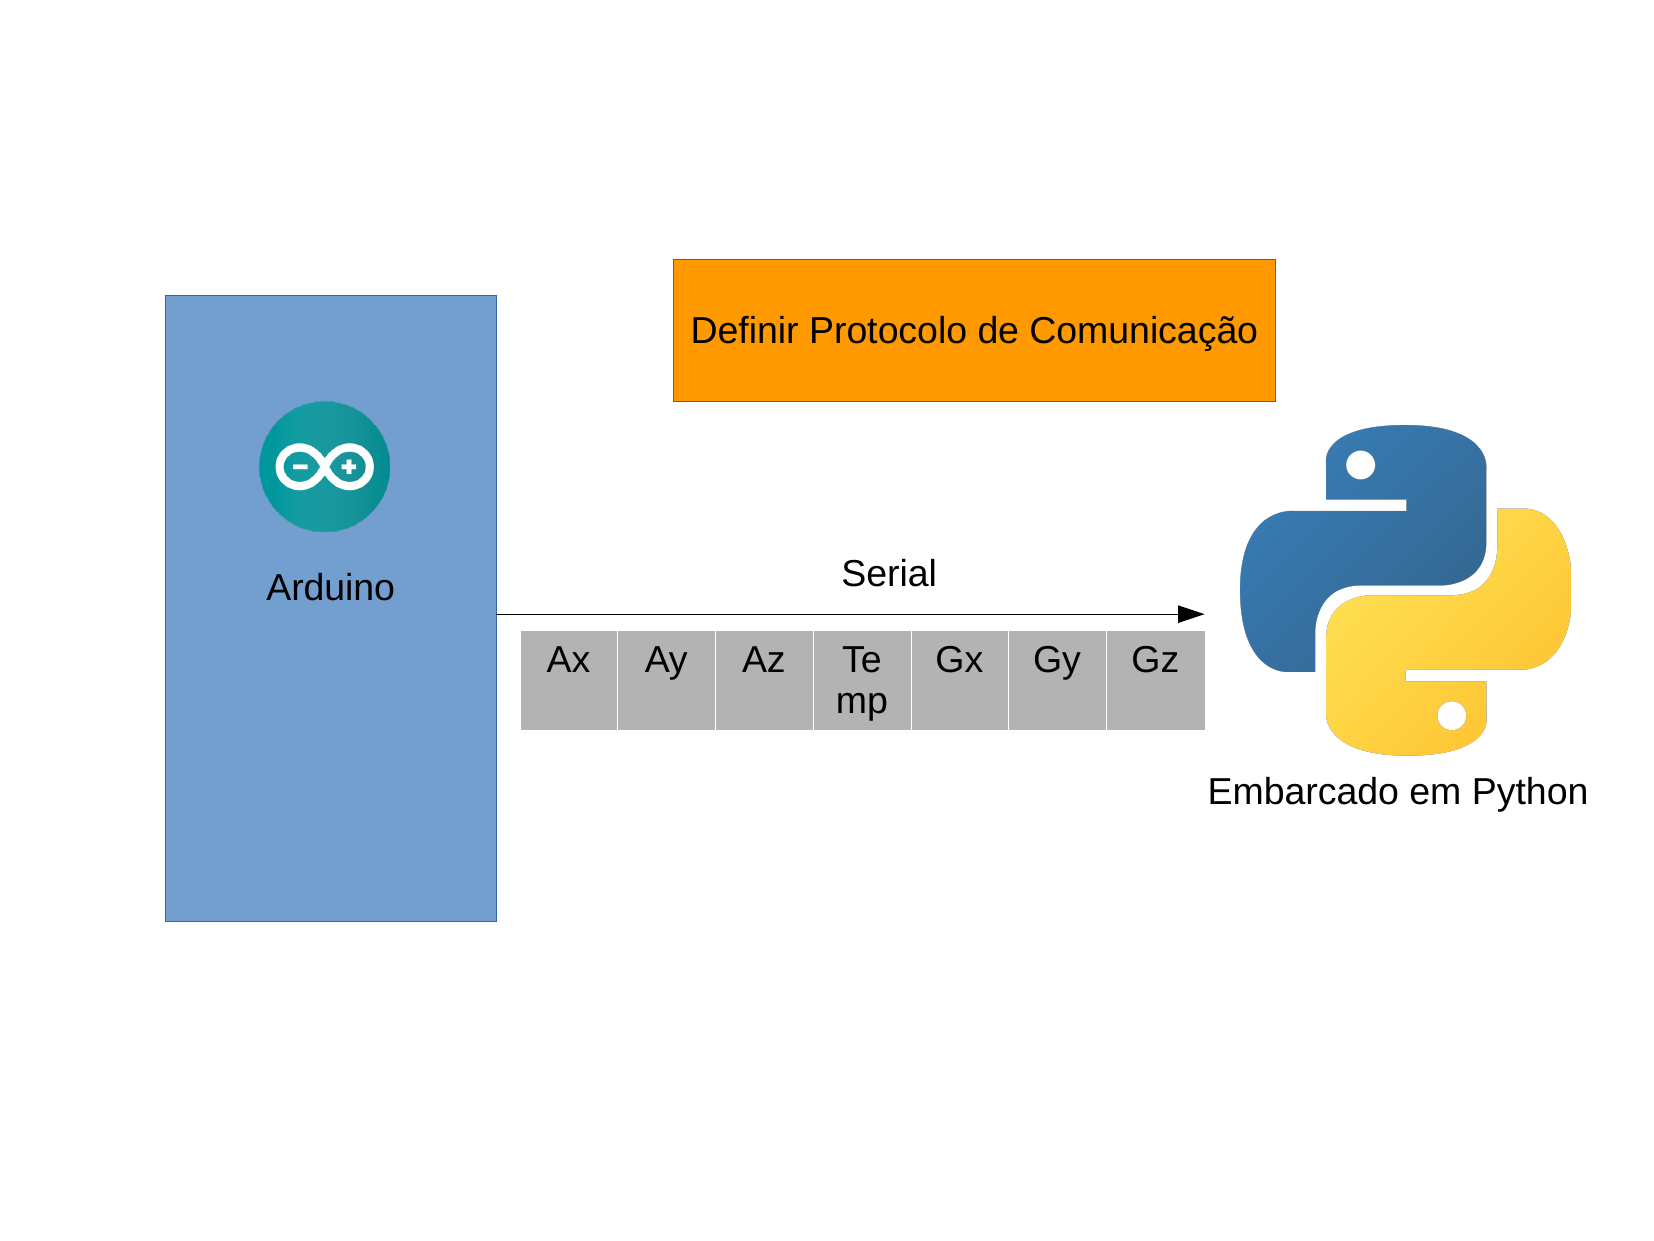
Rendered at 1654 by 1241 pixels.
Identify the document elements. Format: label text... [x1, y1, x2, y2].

table_header Ax [521, 631, 617, 730]
picture [1240, 425, 1571, 756]
picture [259, 401, 390, 532]
text_box Embarcado em Python [1192, 763, 1642, 863]
text_box Arduino [165, 295, 497, 922]
table_header Temp [814, 631, 911, 730]
table_header Az [716, 631, 813, 730]
text_box Serial [826, 545, 1016, 603]
table_header Gx [912, 631, 1008, 730]
table_header Gz [1107, 631, 1205, 730]
table_header Ay [618, 631, 715, 730]
text_box Definir Protocolo de Comunicação [673, 259, 1276, 402]
table_header Gy [1009, 631, 1106, 730]
